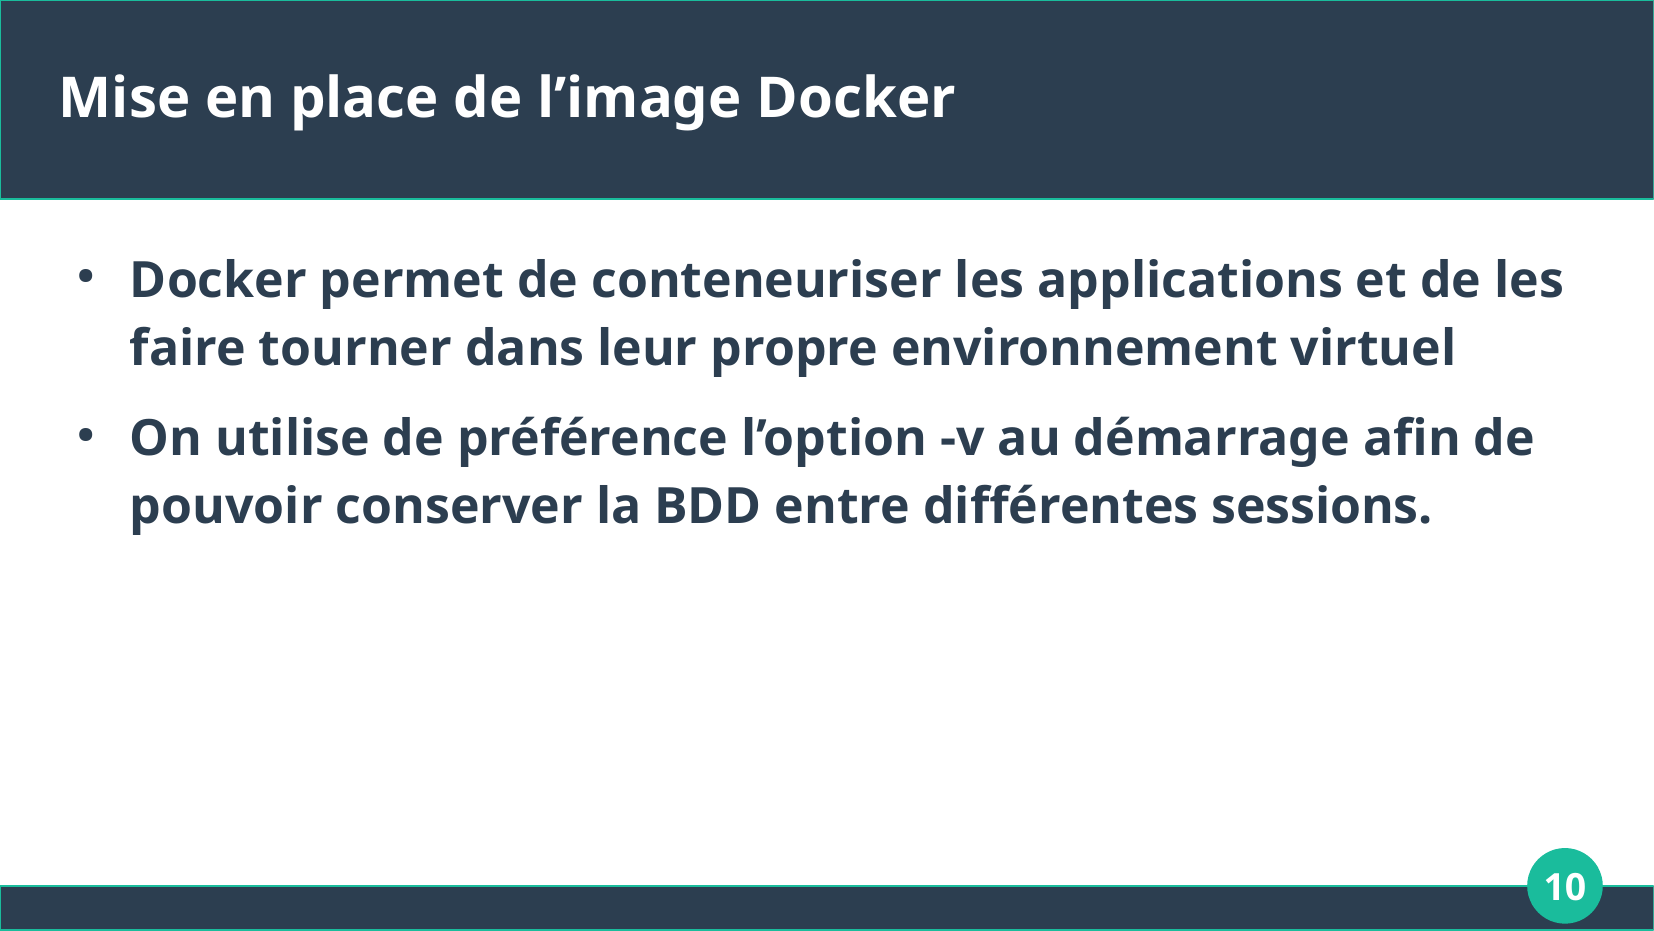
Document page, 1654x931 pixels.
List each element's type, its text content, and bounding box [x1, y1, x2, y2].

list Docker permet de conteneuriser les applications et de les faire tourner dans leur propre environnement virtuel On utilise de préférence l’option -v au démarrage afin de pouvoir conserver la BDD entre différentes sessions. [59, 243, 1595, 864]
title Mise en place de l’image Docker [59, 37, 1595, 155]
